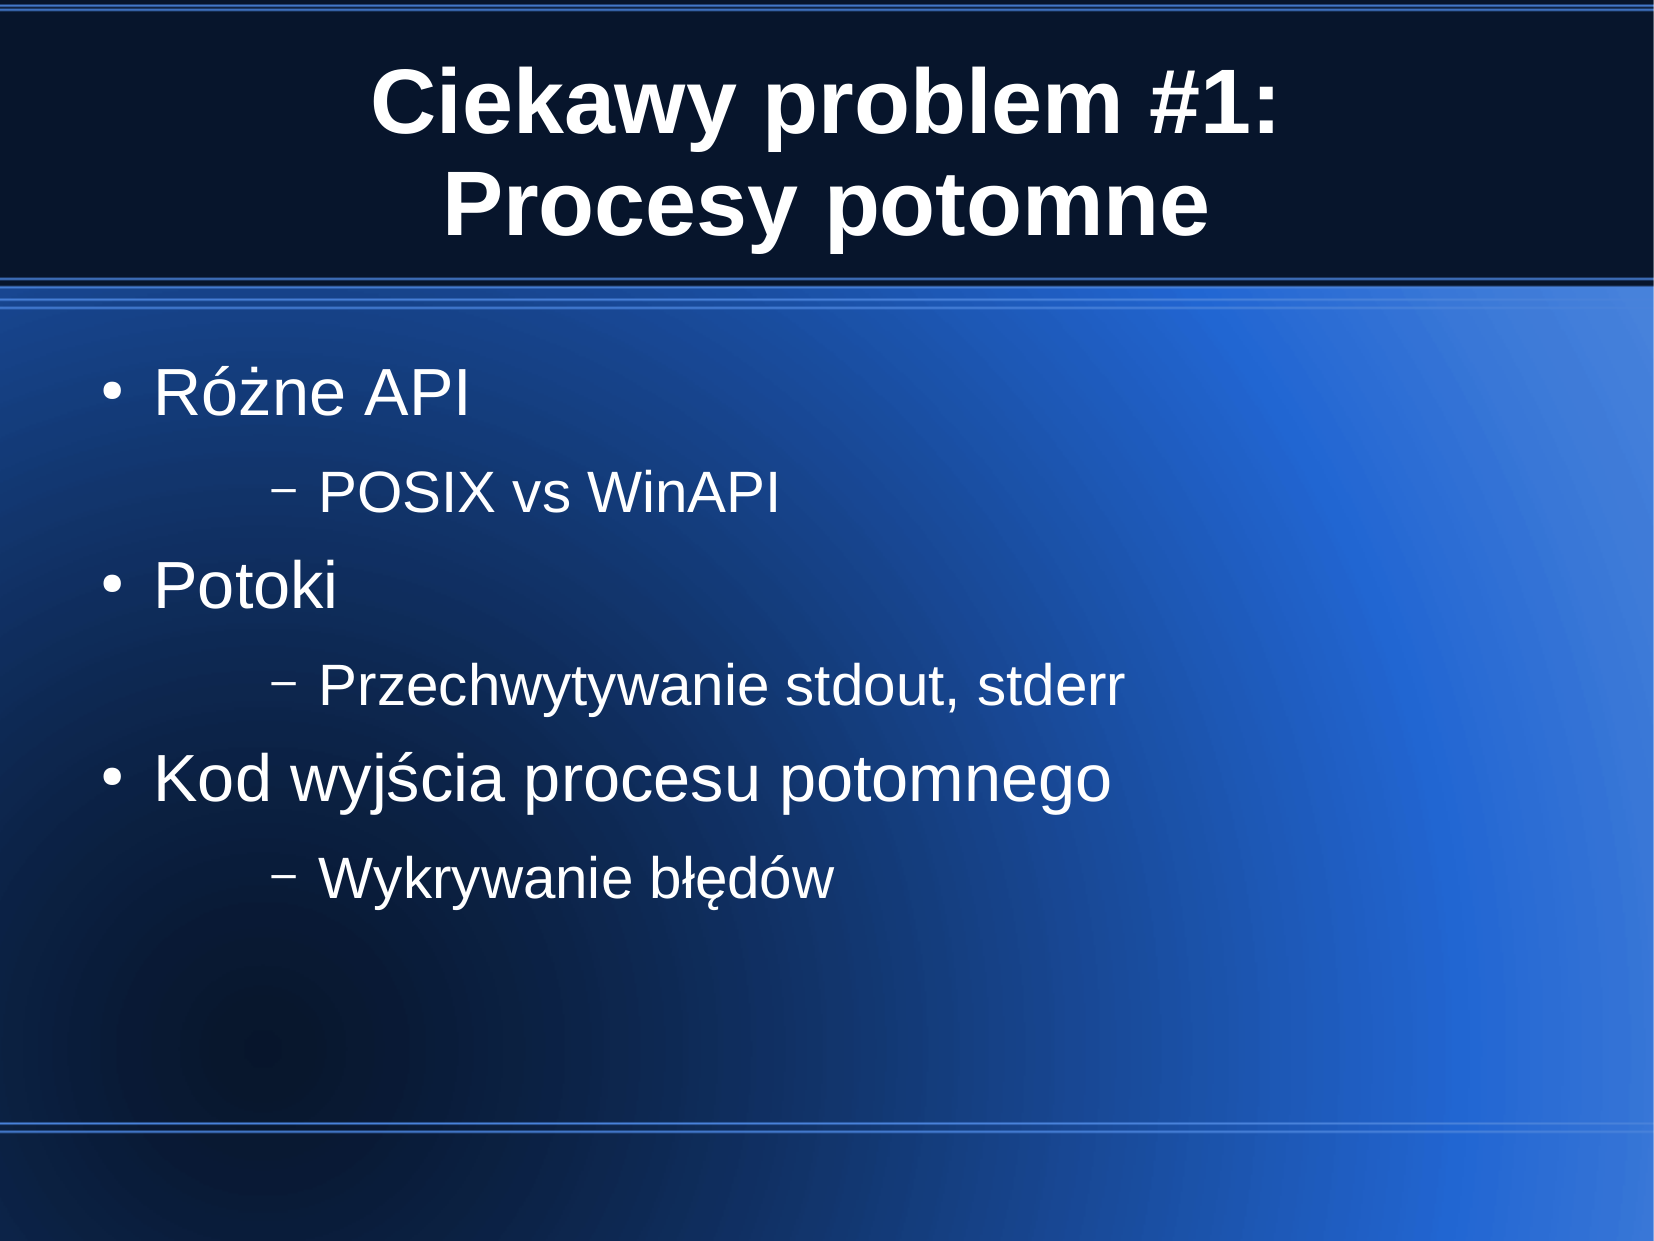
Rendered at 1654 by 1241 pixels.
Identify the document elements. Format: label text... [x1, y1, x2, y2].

title Ciekawy problem #1: Procesy potomne [82, 49, 1571, 257]
picture [0, 0, 1654, 1241]
list Różne API POSIX vs WinAPI Potoki Przechwytywanie stdout, stderr Kod wyjścia procesu potomnego Wykrywanie błędów [82, 355, 1571, 1075]
